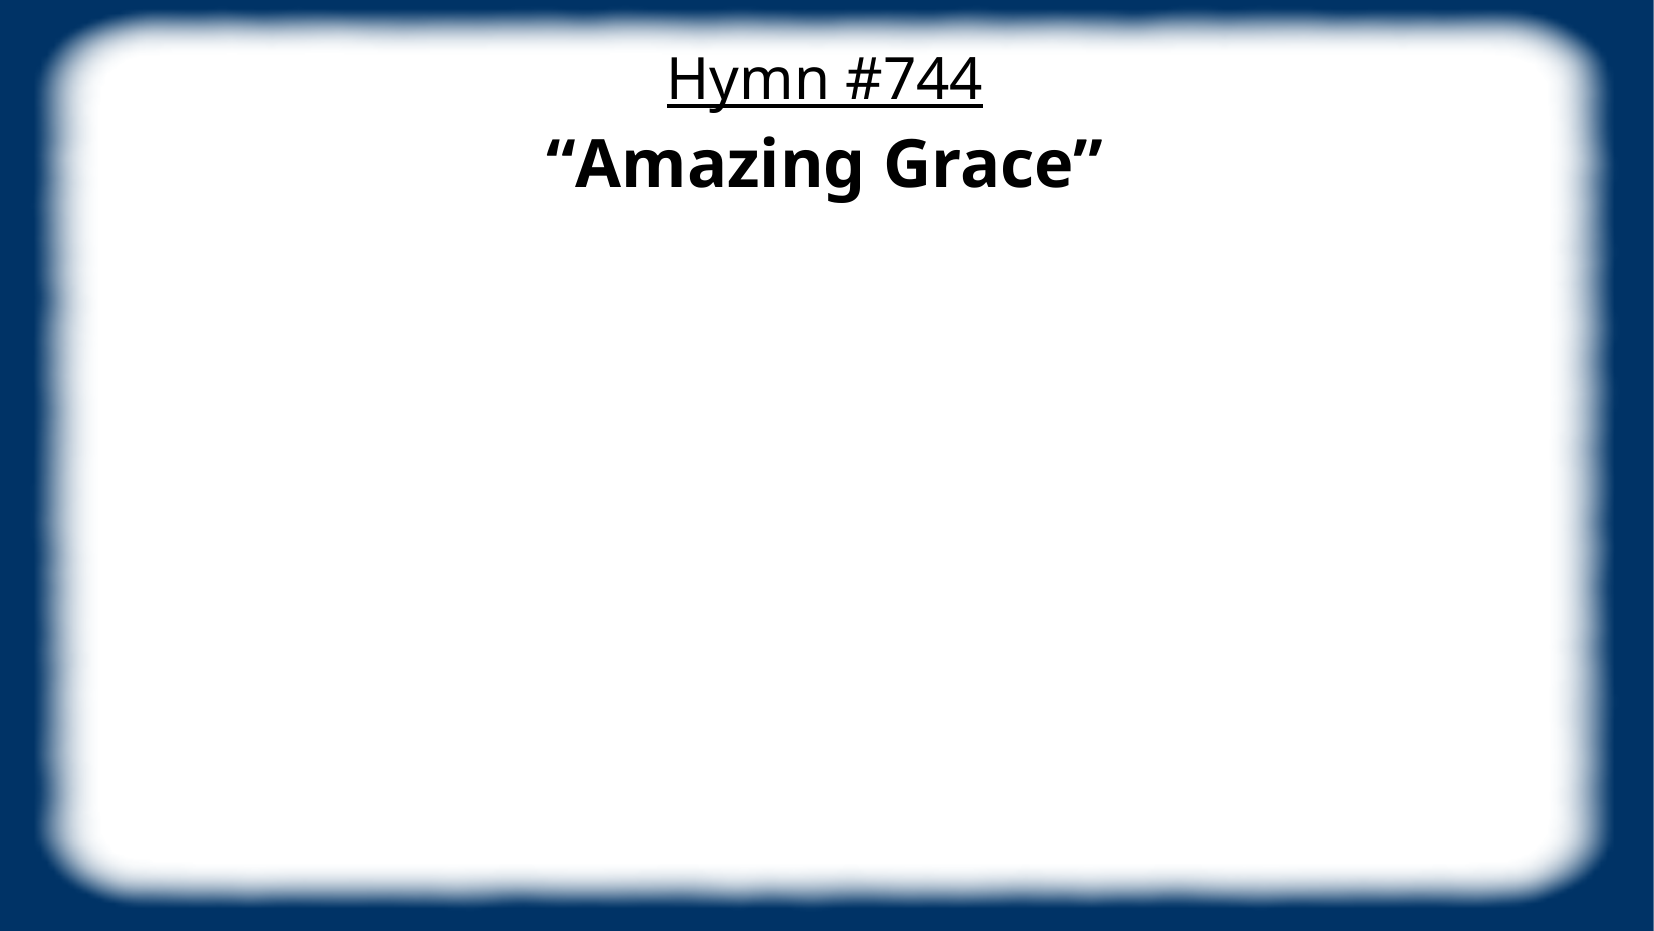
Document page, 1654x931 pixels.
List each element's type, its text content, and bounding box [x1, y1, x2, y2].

text_box Hymn #744 “Amazing Grace” [75, 30, 1576, 211]
picture [0, 0, 1654, 931]
